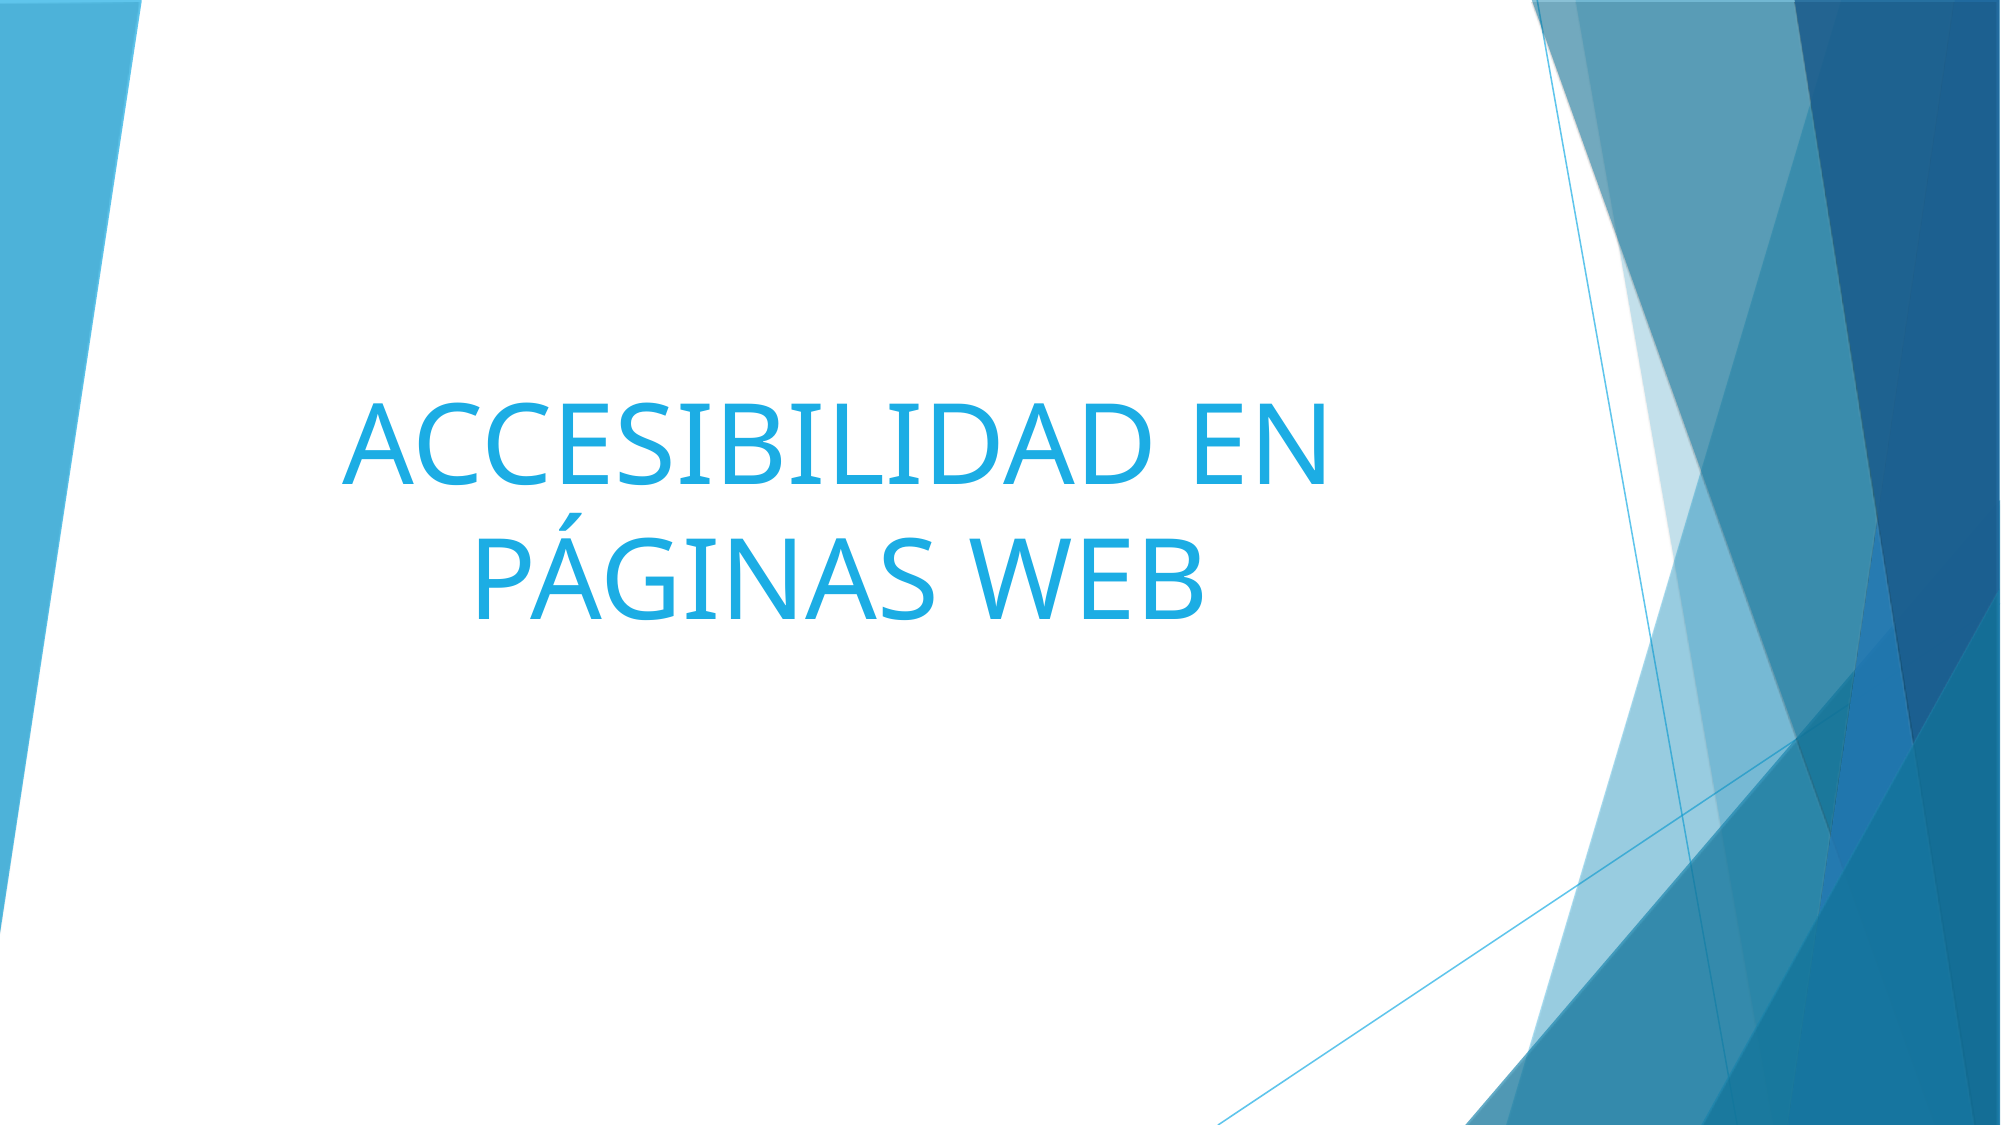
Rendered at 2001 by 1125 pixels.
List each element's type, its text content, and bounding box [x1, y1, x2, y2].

title ACCESIBILIDAD EN PÁGINAS WEB [201, 379, 1476, 650]
